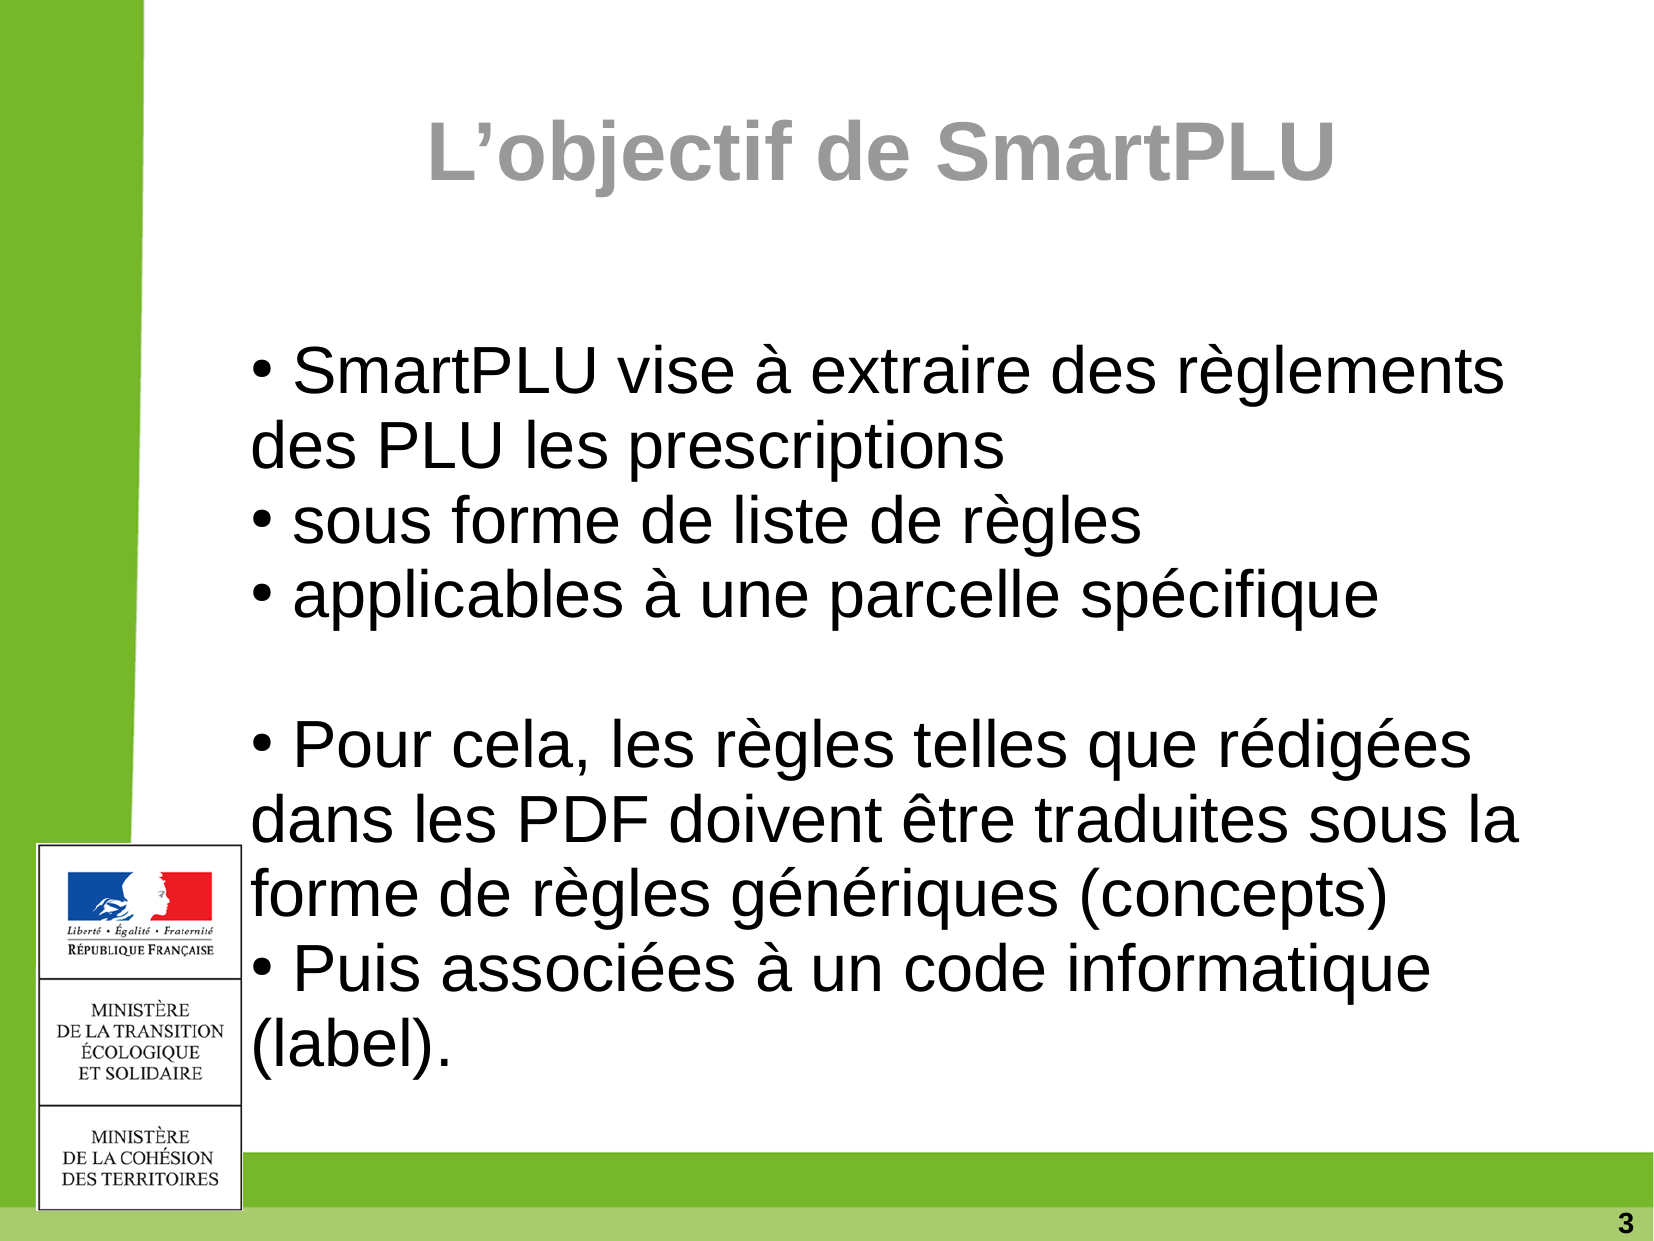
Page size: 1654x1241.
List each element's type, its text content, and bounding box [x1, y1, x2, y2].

title L’objectif de SmartPLU [150, 48, 1639, 256]
text_box SmartPLU vise à extraire des règlements des PLU les prescriptions sous forme de liste de règles applicables à une parcelle spécifique Pour cela, les règles telles que rédigées dans les PDF doivent être traduites sous la forme de règles génériques (concepts) Puis associées à un code informatique (label). [235, 325, 1605, 1089]
picture [0, 0, 1654, 1241]
